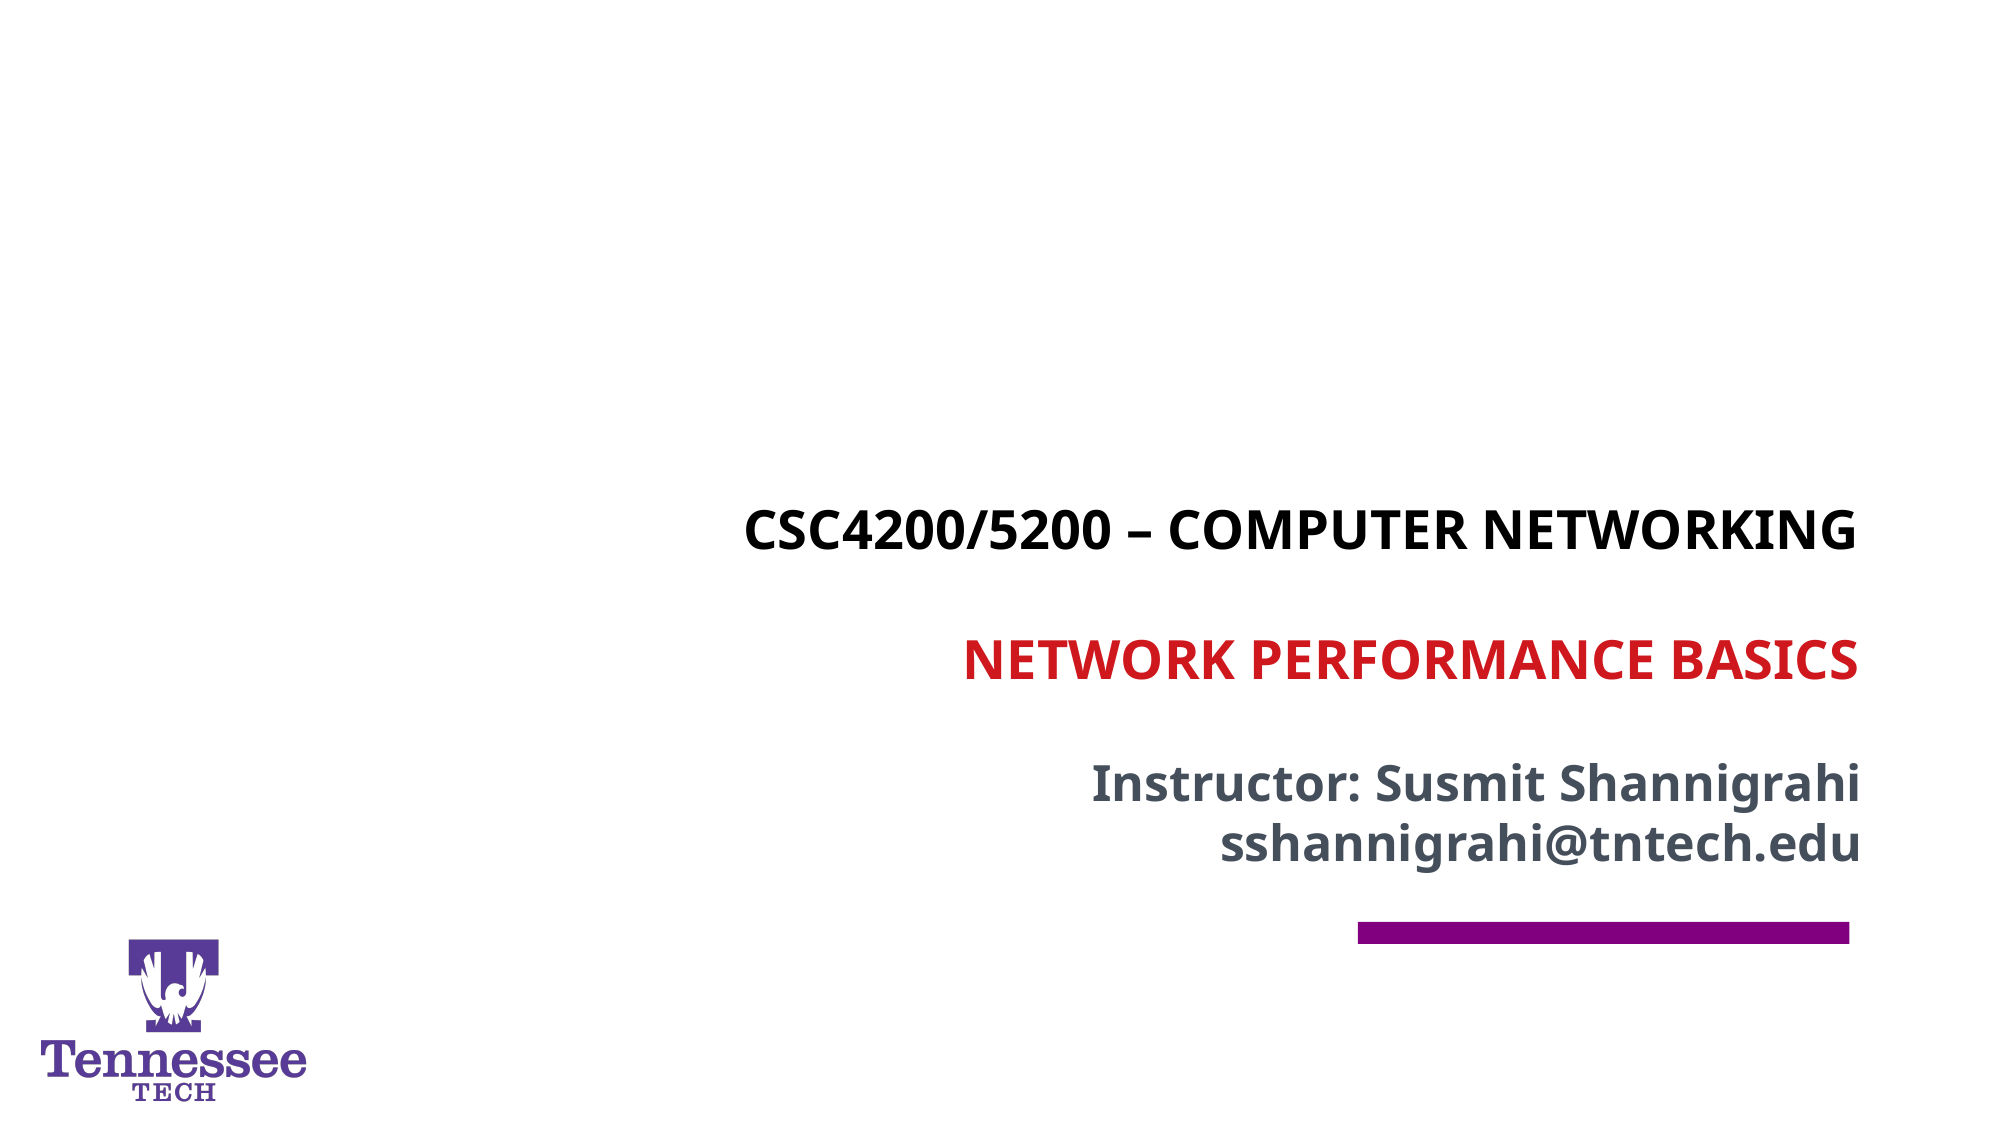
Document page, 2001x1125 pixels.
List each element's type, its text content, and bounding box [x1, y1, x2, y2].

picture [16, 914, 331, 1122]
text_box CSC4200/5200 – Computer Networking Network performance basics [30, 404, 1875, 706]
text_box Instructor: Susmit Shannigrahi sshannigrahi@tntech.edu [462, 886, 1877, 1075]
